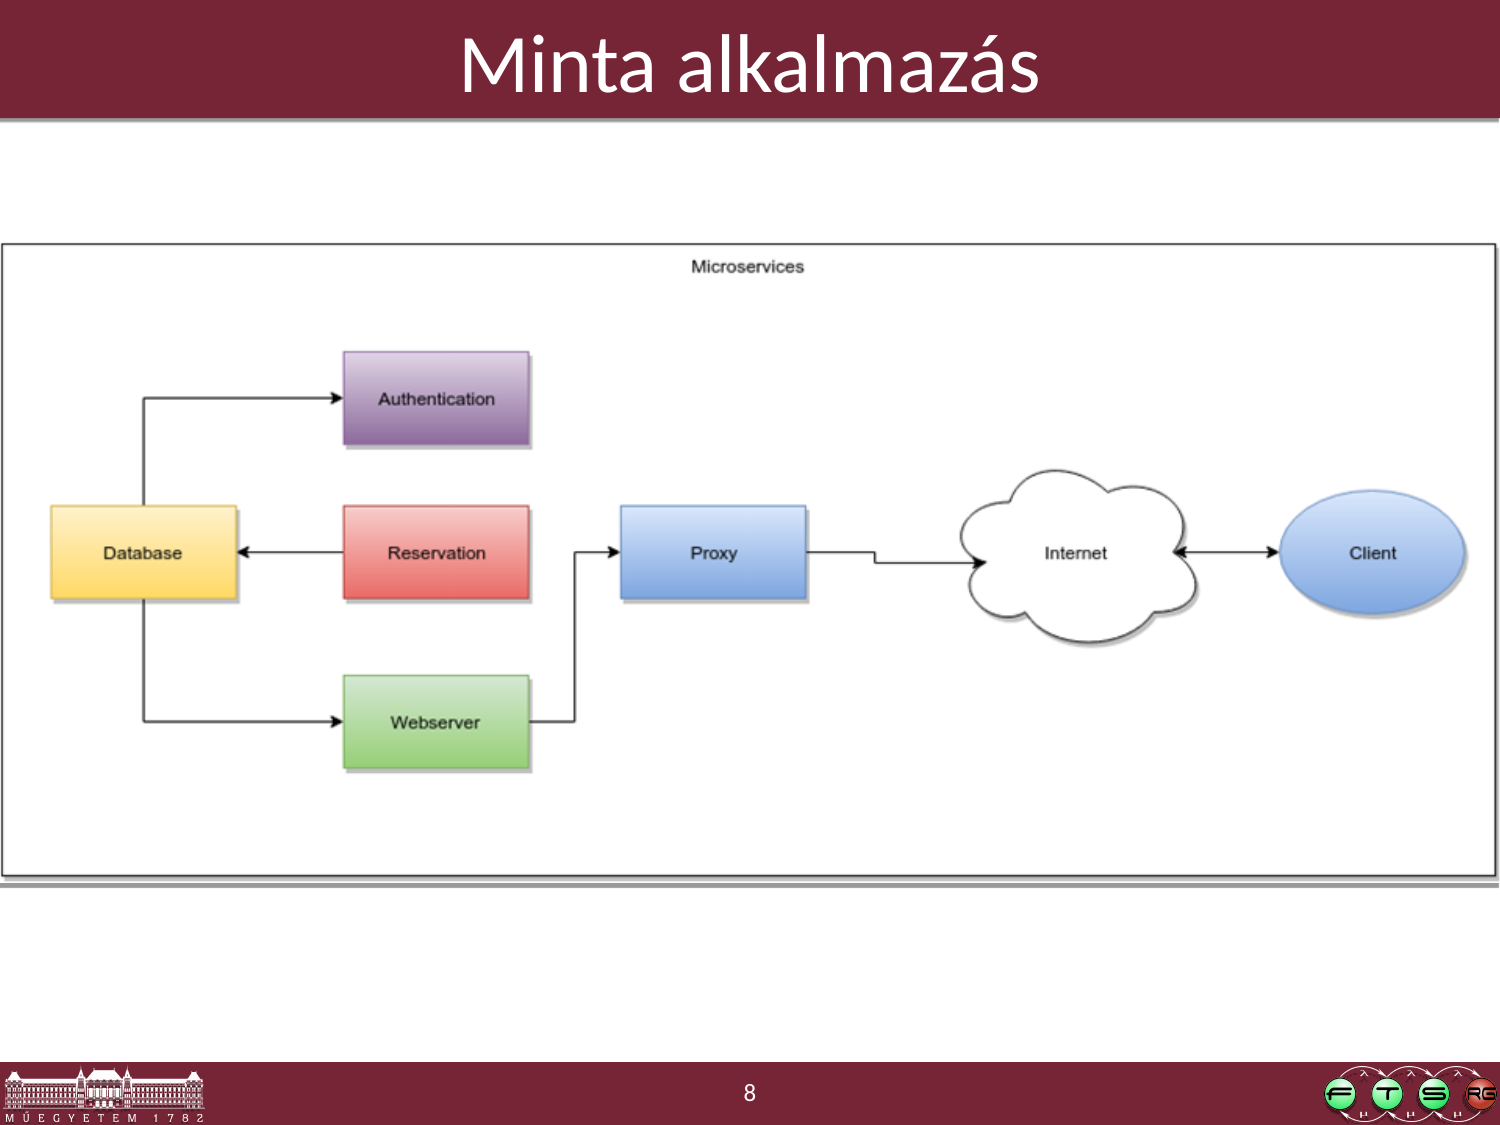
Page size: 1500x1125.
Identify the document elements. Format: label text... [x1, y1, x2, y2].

title Minta alkalmazás [0, 0, 1500, 119]
text_box 8 [581, 1061, 919, 1122]
picture [0, 242, 1500, 883]
